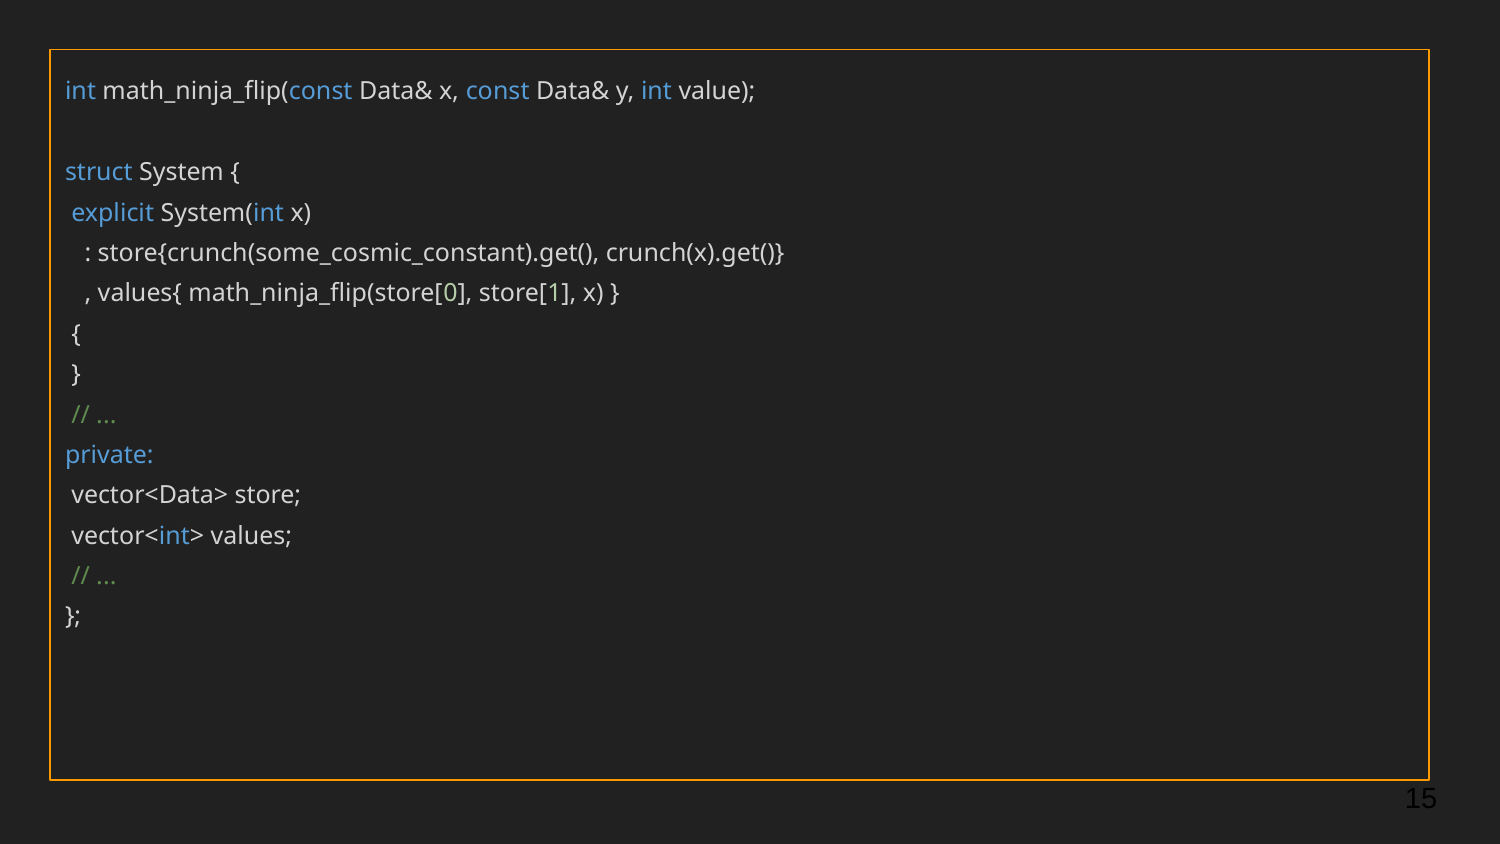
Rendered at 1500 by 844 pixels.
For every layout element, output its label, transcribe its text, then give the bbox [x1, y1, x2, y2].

list int math_ninja_flip(const Data& x, const Data& y, int value); struct System { explicit System(int x) : store{crunch(some_cosmic_constant).get(), crunch(x).get()} , values{ math_ninja_flip(store[0], store[1], x) } { } // ... private: vector<Data> store; vector<int> values; // ... }; [50, 49, 1430, 781]
slide_number <number> [1389, 764, 1480, 830]
